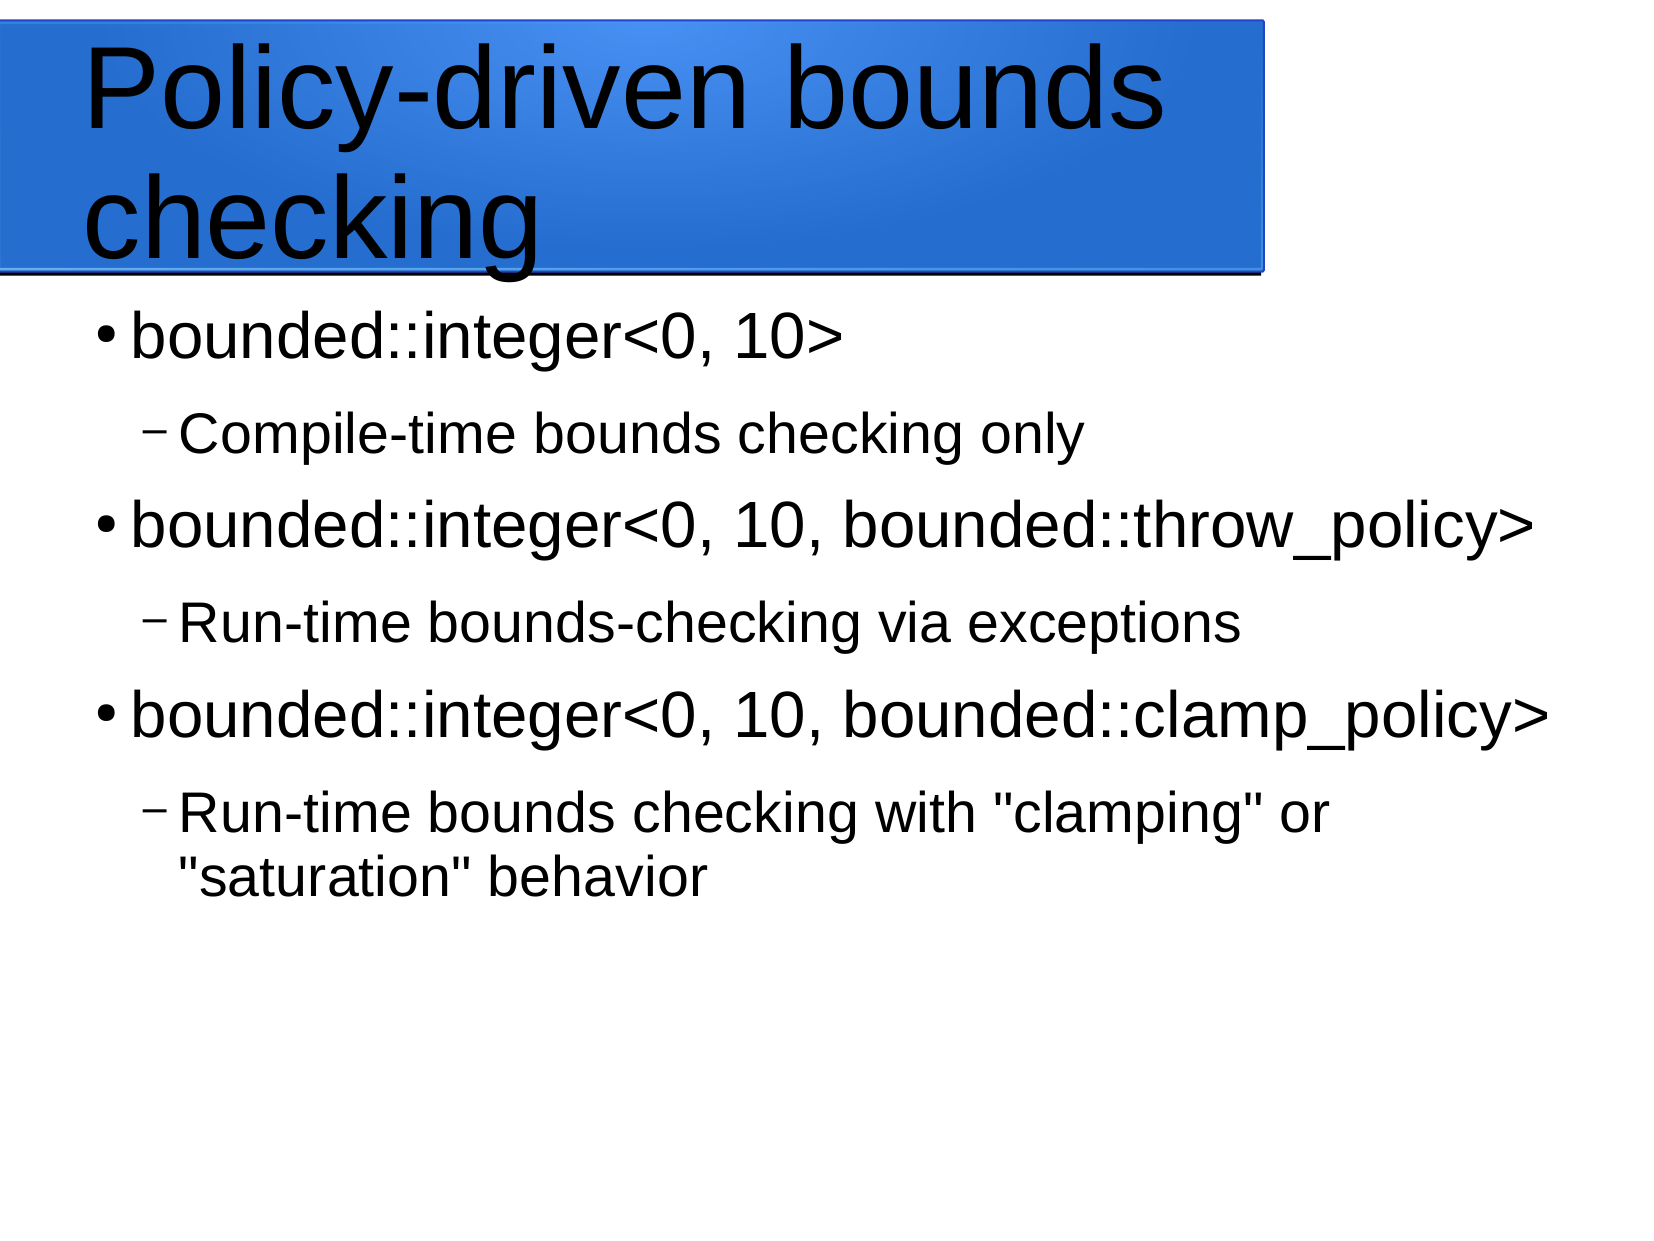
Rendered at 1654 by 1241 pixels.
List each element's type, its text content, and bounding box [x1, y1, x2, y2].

title Policy-driven bounds checking [82, 22, 1571, 284]
list bounded::integer<0, 10> Compile-time bounds checking only bounded::integer<0, 10, bounded::throw_policy> Run-time bounds-checking via exceptions bounded::integer<0, 10, bounded::clamp_policy> Run-time bounds checking with "clamping" or "saturation" behavior [82, 299, 1571, 1019]
